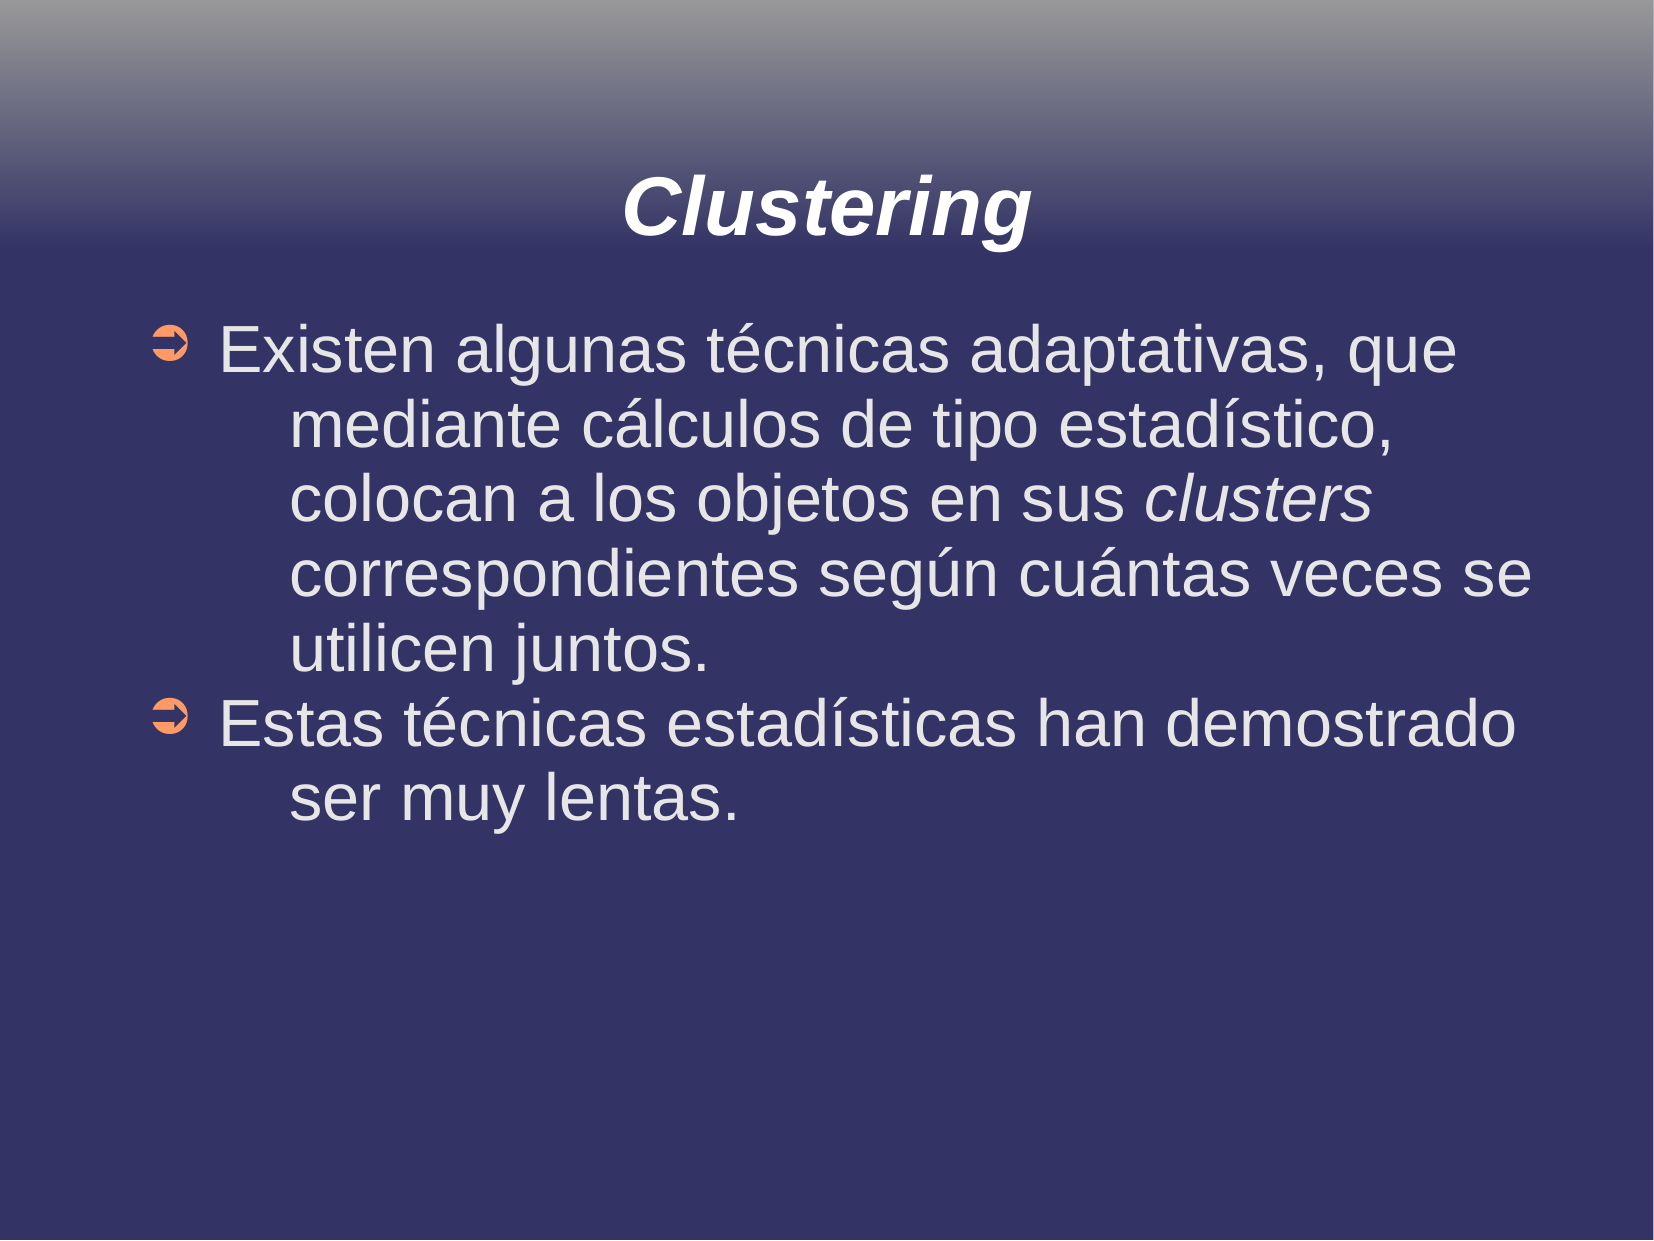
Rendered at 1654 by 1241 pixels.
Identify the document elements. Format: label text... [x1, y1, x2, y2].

list Existen algunas técnicas adaptativas, que mediante cálculos de tipo estadístico, colocan a los objetos en sus clusters correspondientes según cuántas veces se utilicen juntos. Estas técnicas estadísticas han demostrado ser muy lentas. [123, 311, 1536, 1094]
title Clustering [121, 102, 1534, 311]
